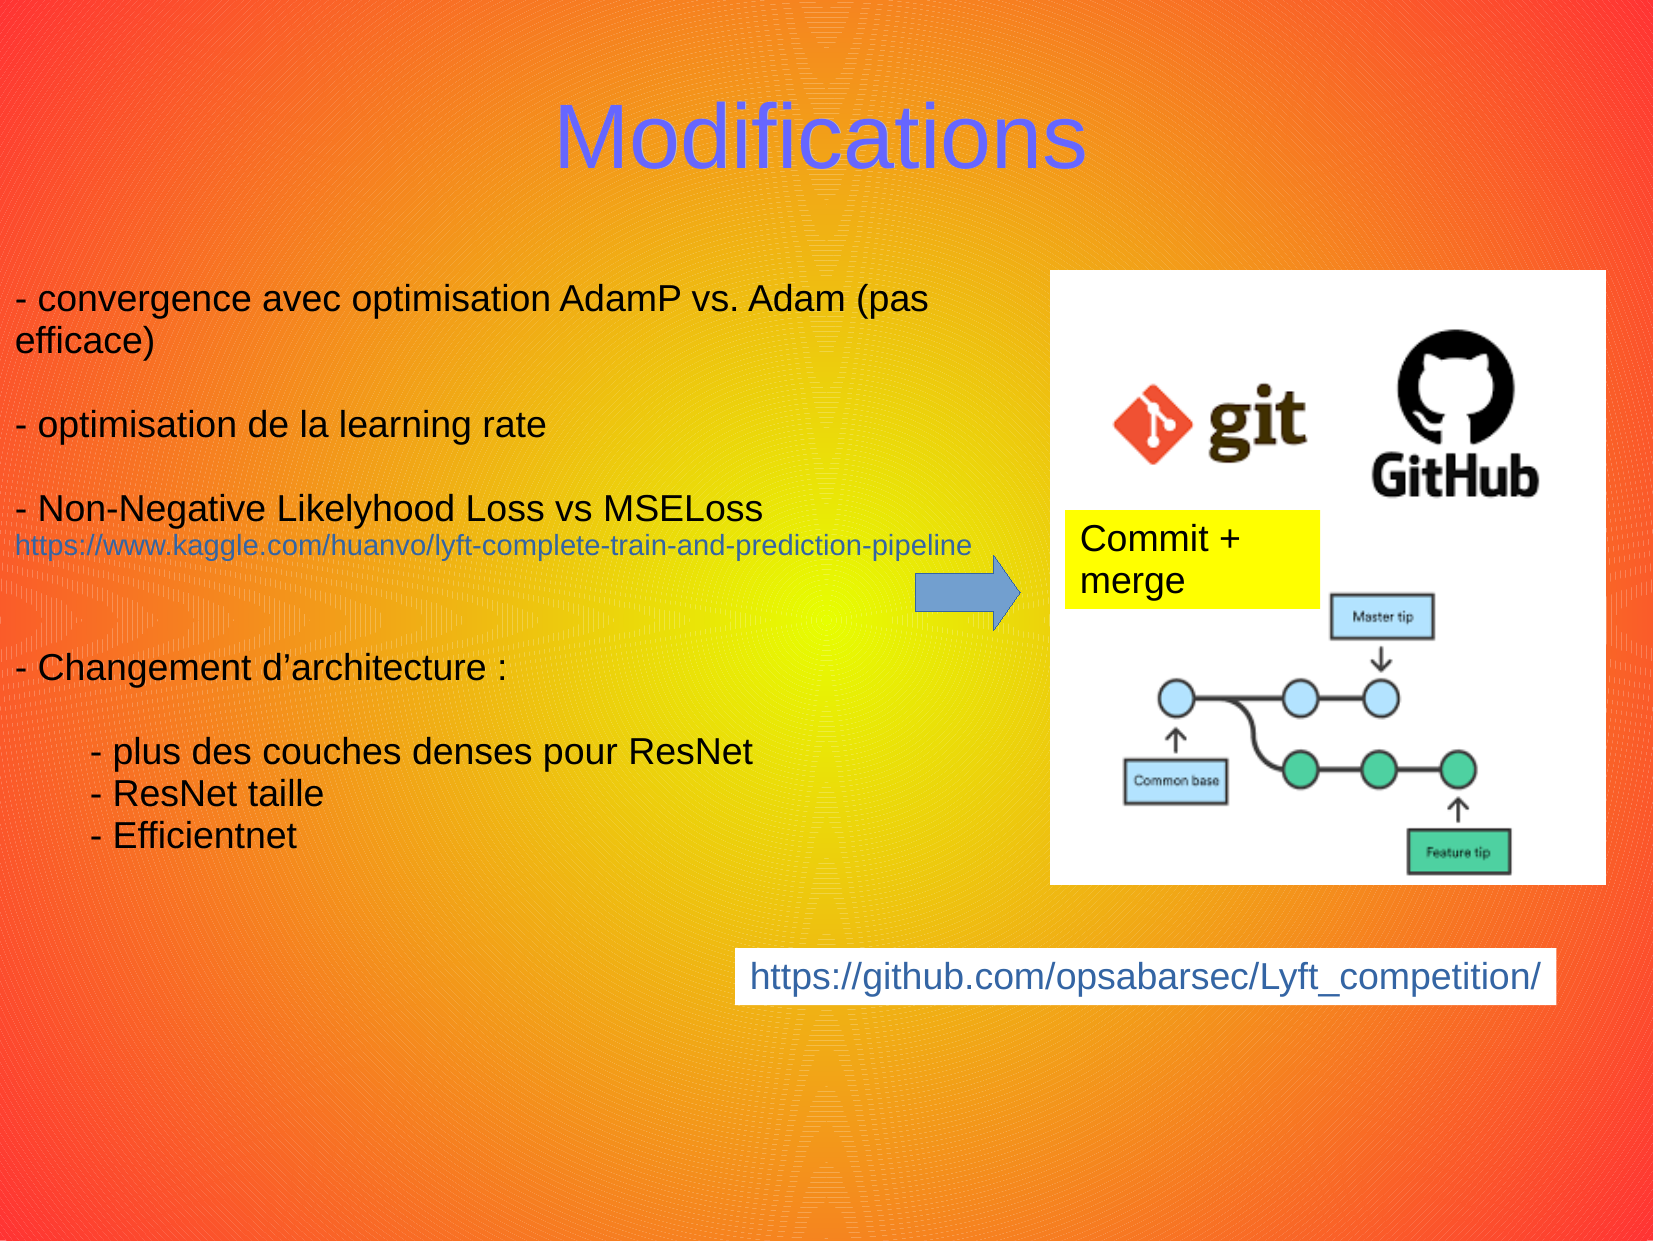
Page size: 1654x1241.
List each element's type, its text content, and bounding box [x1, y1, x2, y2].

text_box [915, 555, 1021, 631]
text_box Commit + merge [1065, 510, 1321, 609]
text_box https://github.com/opsabarsec/Lyft_competition/ [735, 948, 1557, 1006]
text_box - convergence avec optimisation AdamP vs. Adam (pas efficace) - optimisation de la learning rate - Non-Negative Likelyhood Loss vs MSELoss https://www.kaggle.com/huanvo/lyft-complete-train-and-prediction-pipeline - Changement d’architecture : - plus des couches denses pour ResNet - ResNet taille - Efficientnet [0, 270, 1051, 906]
title Modifications [90, 33, 1578, 241]
picture [1050, 270, 1606, 886]
